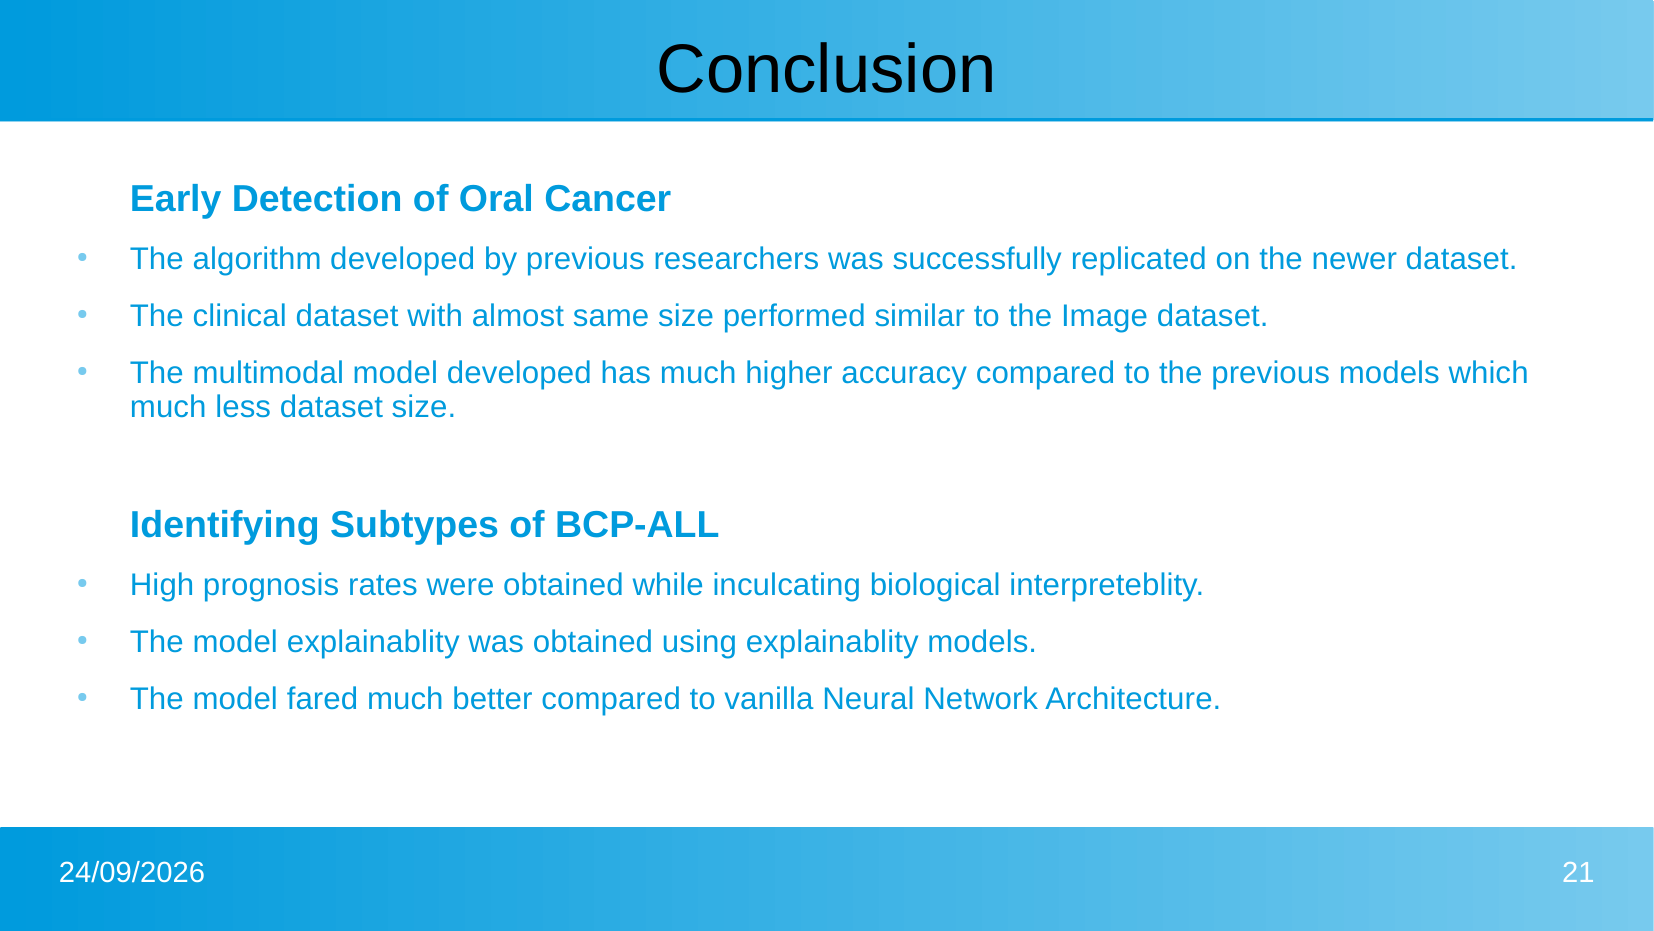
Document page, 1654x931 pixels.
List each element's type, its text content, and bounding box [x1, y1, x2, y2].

title Conclusion [59, 29, 1595, 108]
list Early Detection of Oral Cancer The algorithm developed by previous researchers was successfully replicated on the newer dataset. The clinical dataset with almost same size performed similar to the Image dataset. The multimodal model developed has much higher accuracy compared to the previous models which much less dataset size. Identifying Subtypes of BCP-ALL High prognosis rates were obtained while inculcating biological interpreteblity. The model explainablity was obtained using explainablity models. The model fared much better compared to vanilla Neural Network Architecture. [59, 177, 1595, 768]
